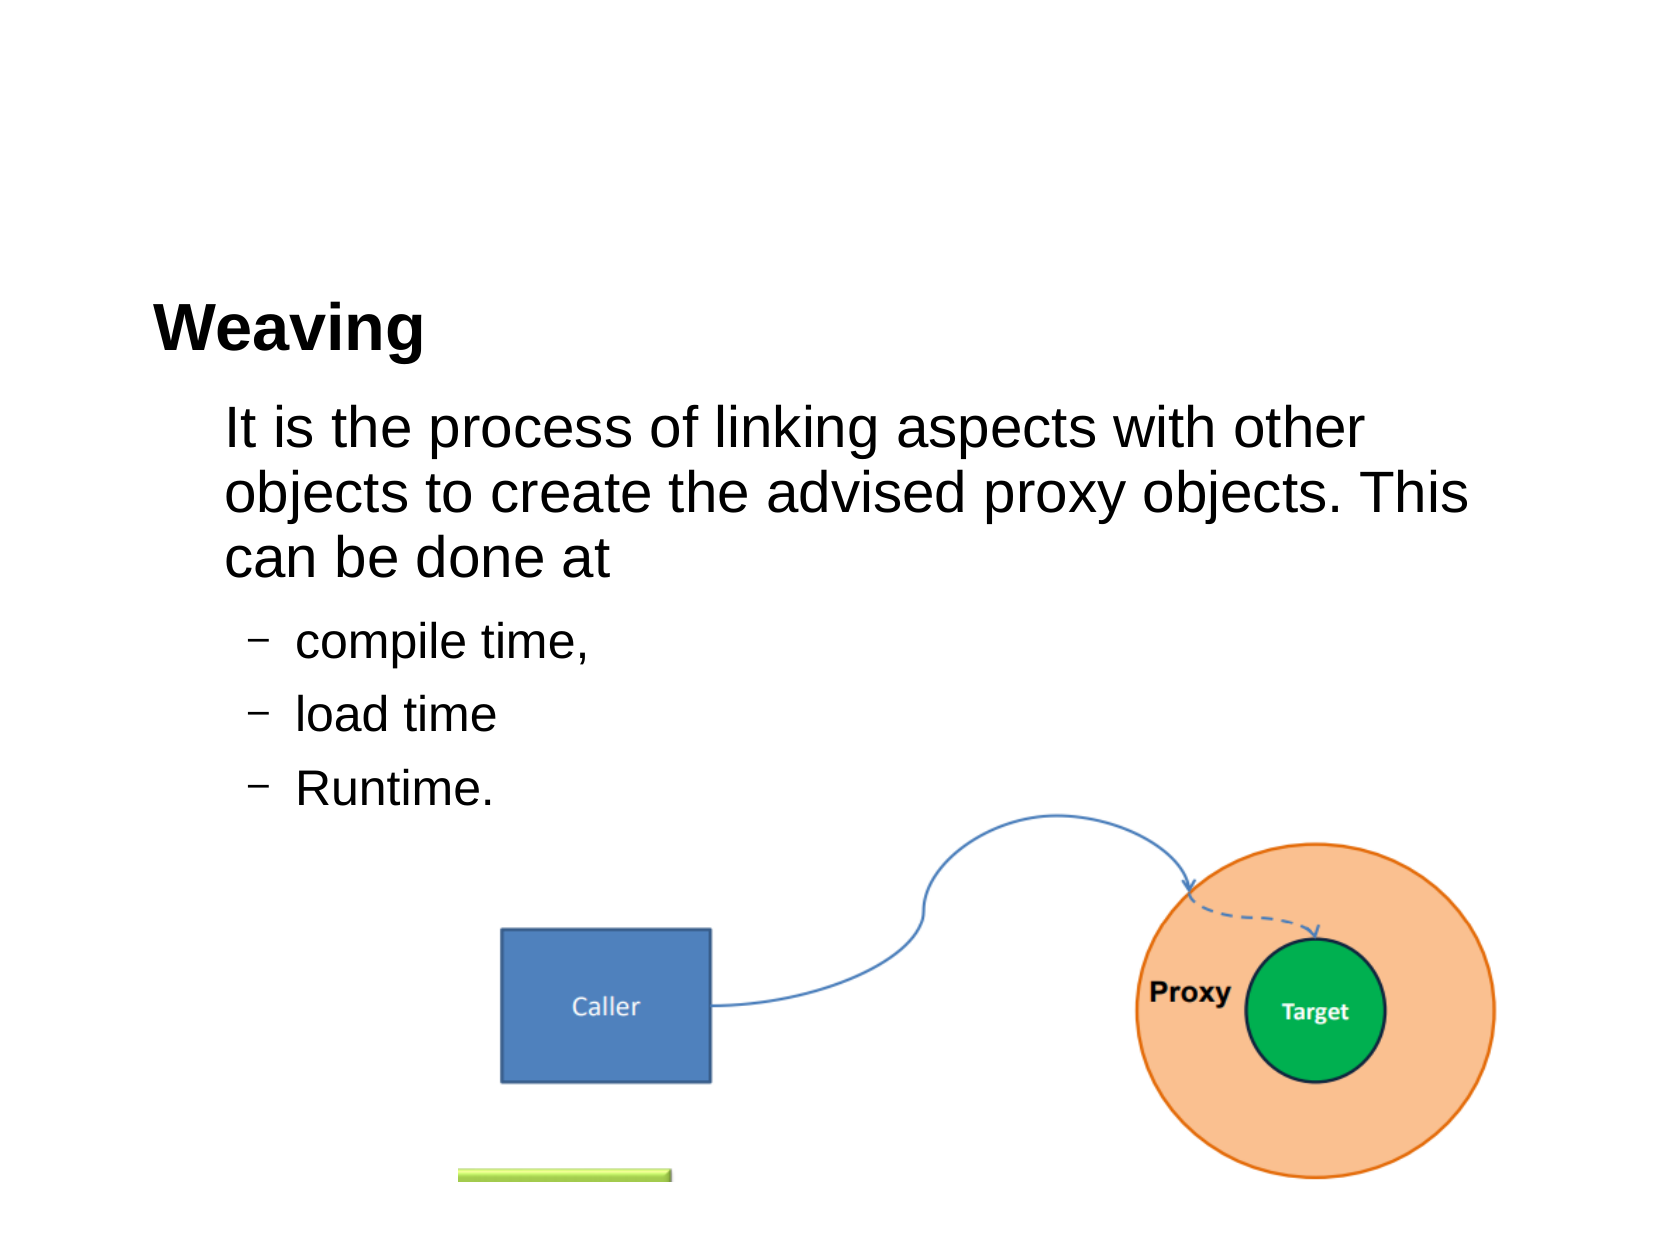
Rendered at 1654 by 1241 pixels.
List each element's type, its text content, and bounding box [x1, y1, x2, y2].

list Weaving It is the process of linking aspects with other objects to create the advised proxy objects. This can be done at compile time, load time Runtime. [82, 290, 1571, 1109]
picture [458, 807, 1536, 1182]
